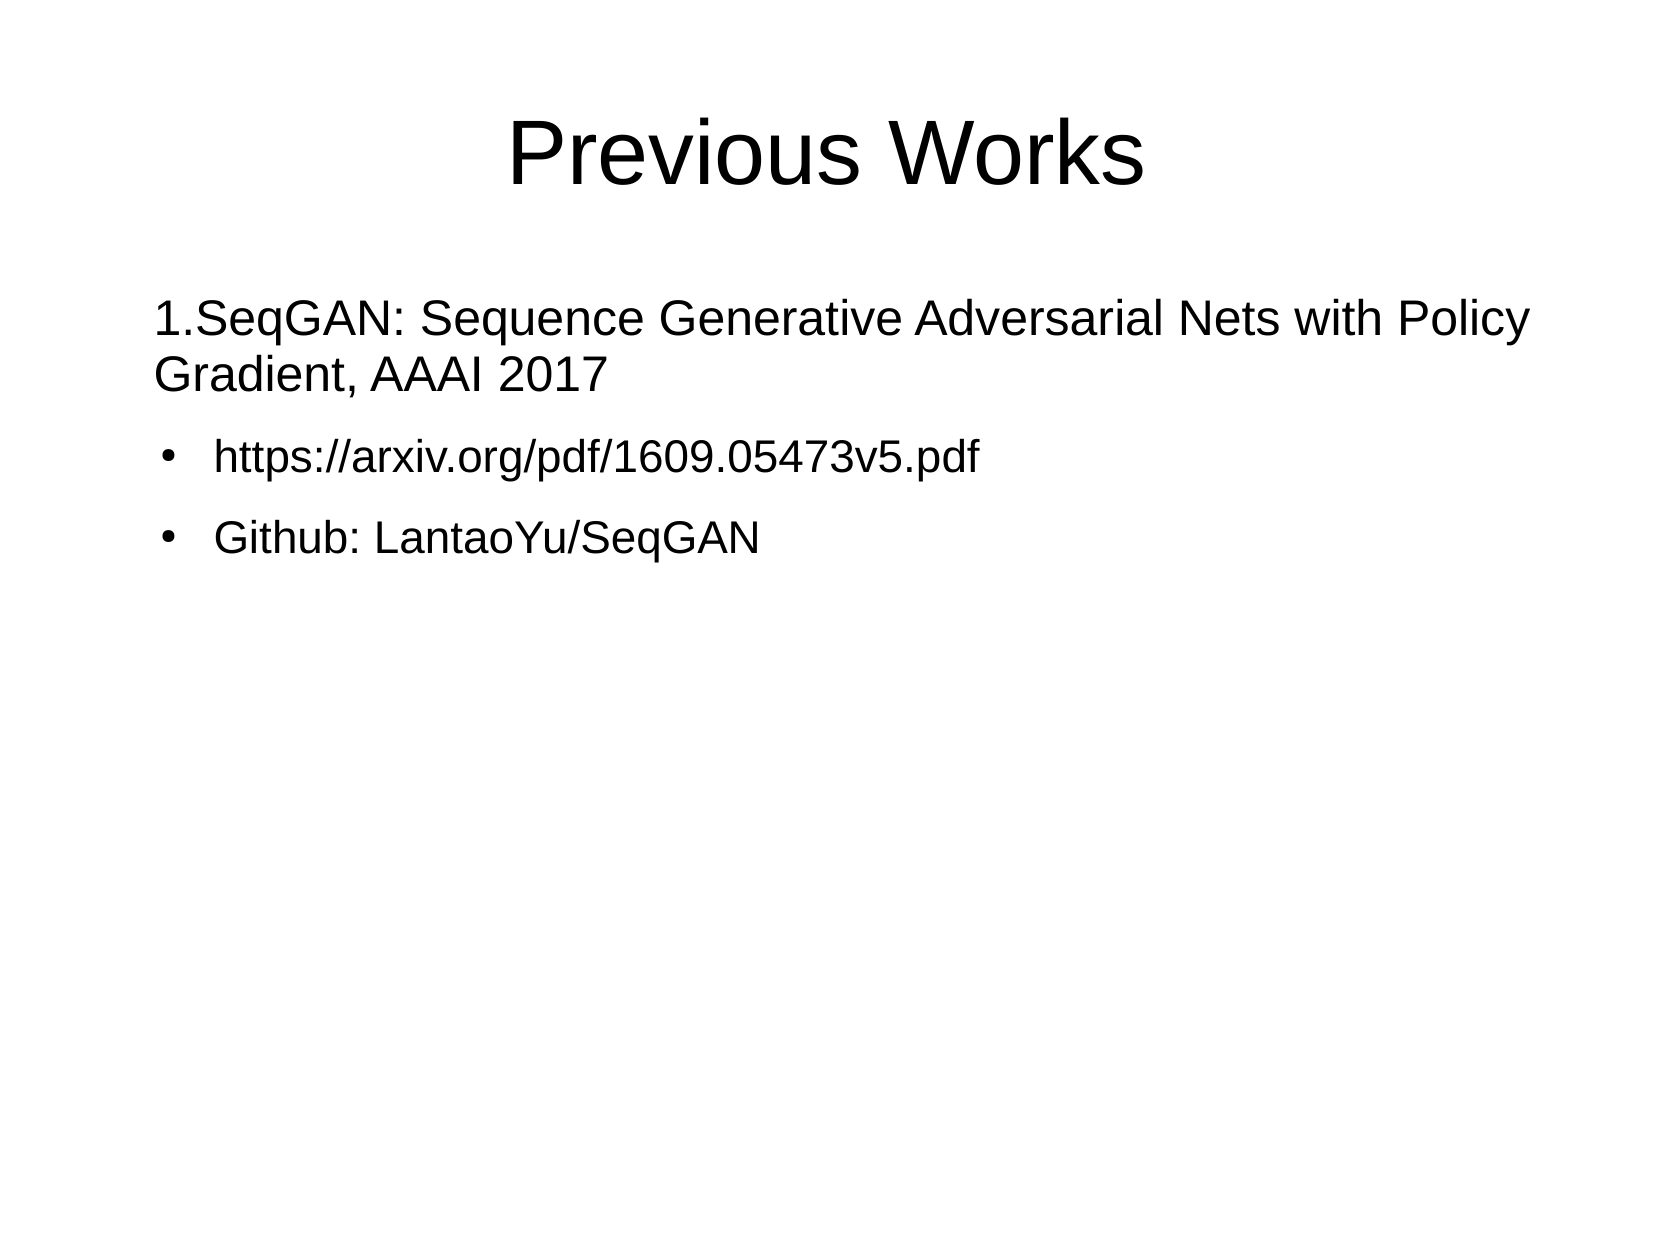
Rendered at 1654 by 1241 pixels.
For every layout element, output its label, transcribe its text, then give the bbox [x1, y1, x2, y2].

text_box [504, 472, 1171, 691]
title Previous Works [82, 49, 1571, 257]
list 1.SeqGAN: Sequence Generative Adversarial Nets with Policy Gradient, AAAI 2017 https://arxiv.org/pdf/1609.05473v5.pdf Github: LantaoYu/SeqGAN [82, 290, 1571, 1010]
